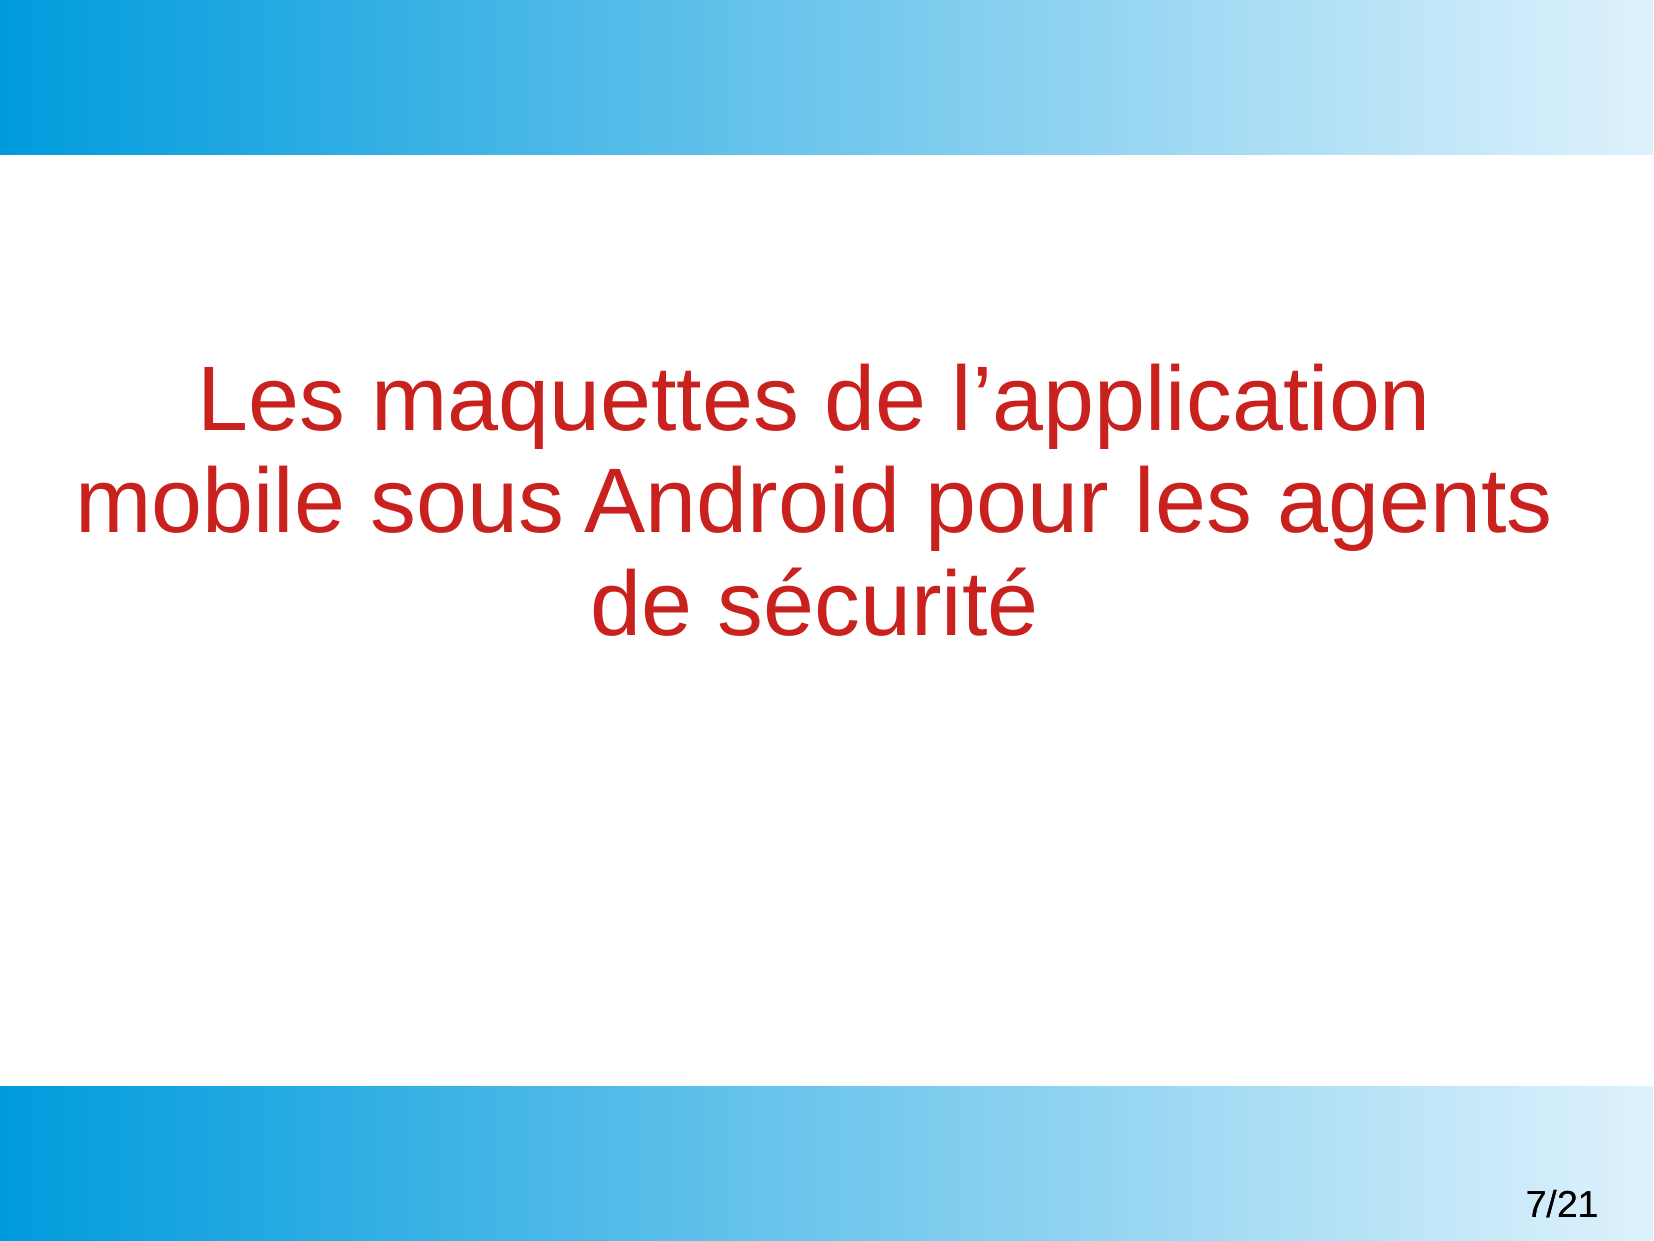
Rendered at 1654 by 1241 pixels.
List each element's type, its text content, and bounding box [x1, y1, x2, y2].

text_box <numéro>/21 [1511, 1175, 1654, 1241]
title Les maquettes de l’application mobile sous Android pour les agents de sécurité [70, 347, 1560, 655]
